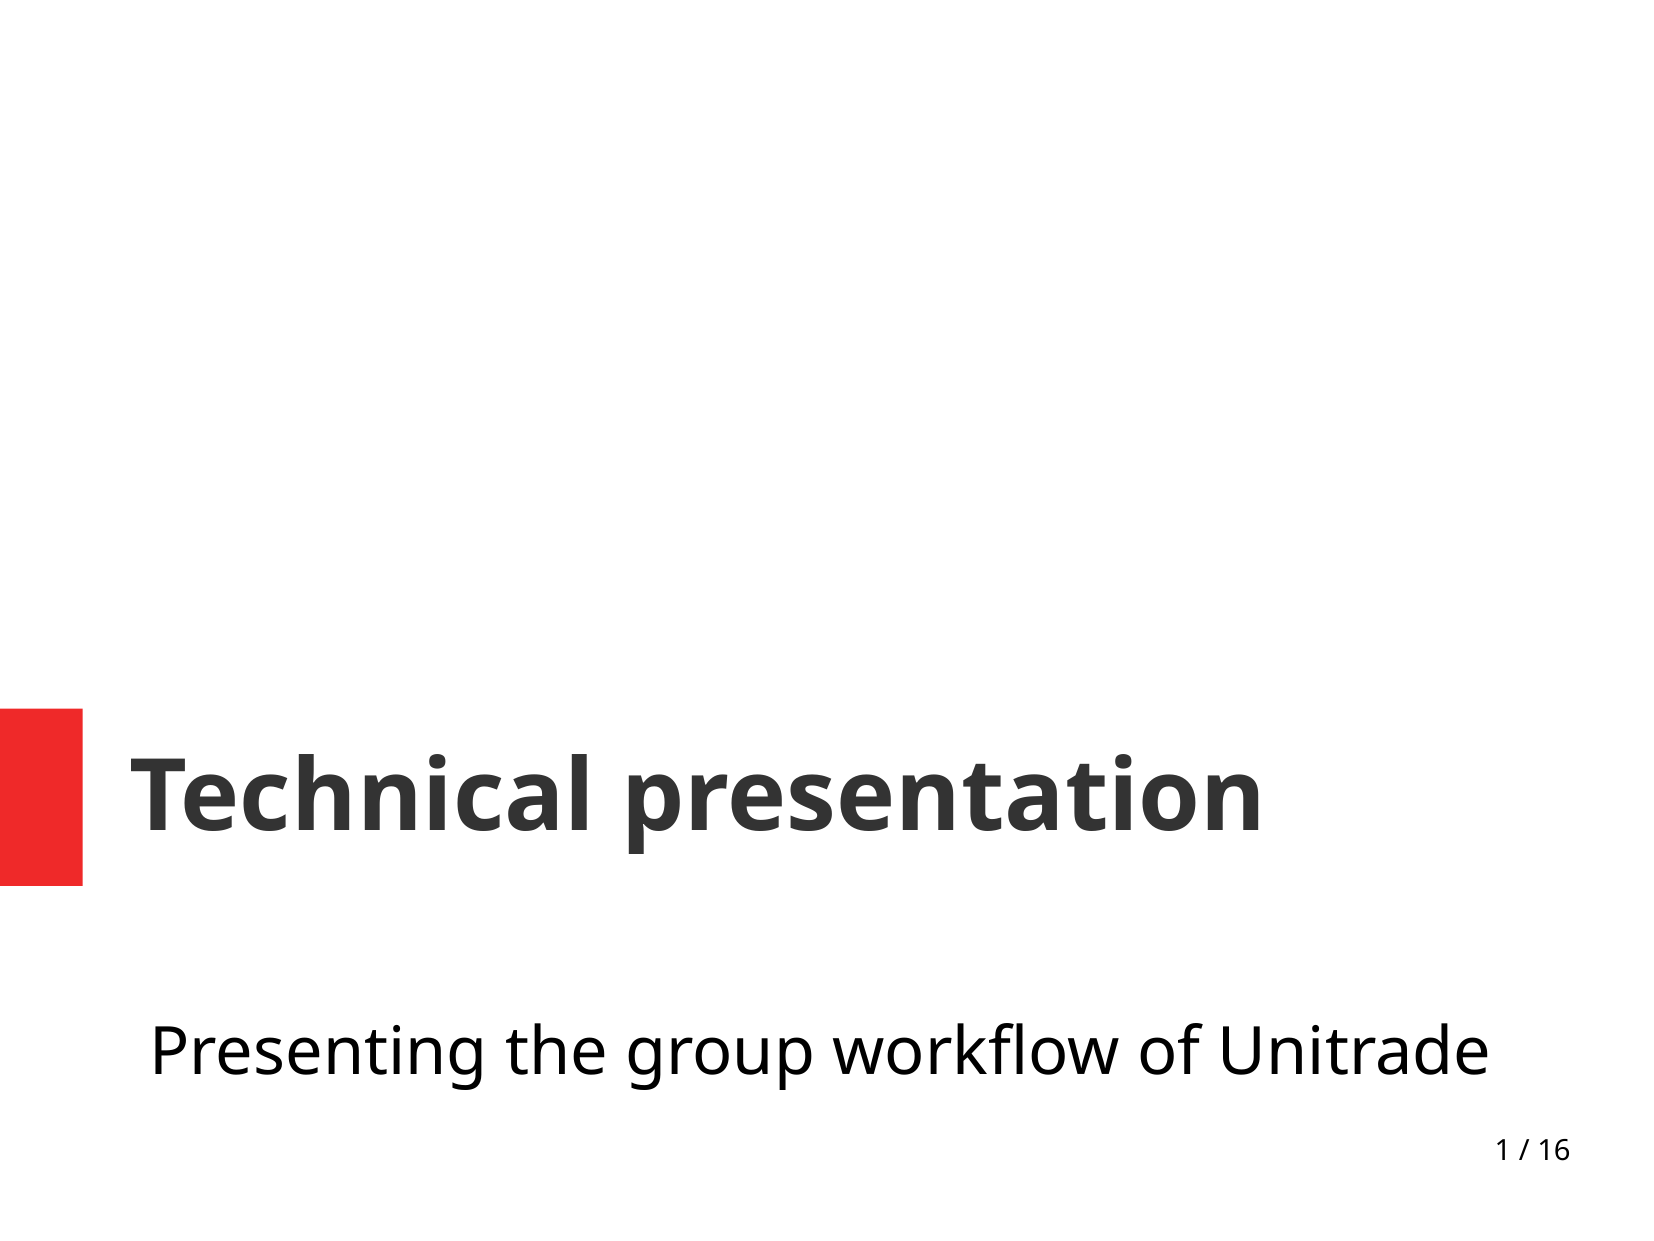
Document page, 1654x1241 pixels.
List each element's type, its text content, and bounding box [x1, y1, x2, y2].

subtitle Presenting the group workflow of Unitrade [106, 968, 1536, 1130]
title Technical presentation [129, 655, 1536, 928]
